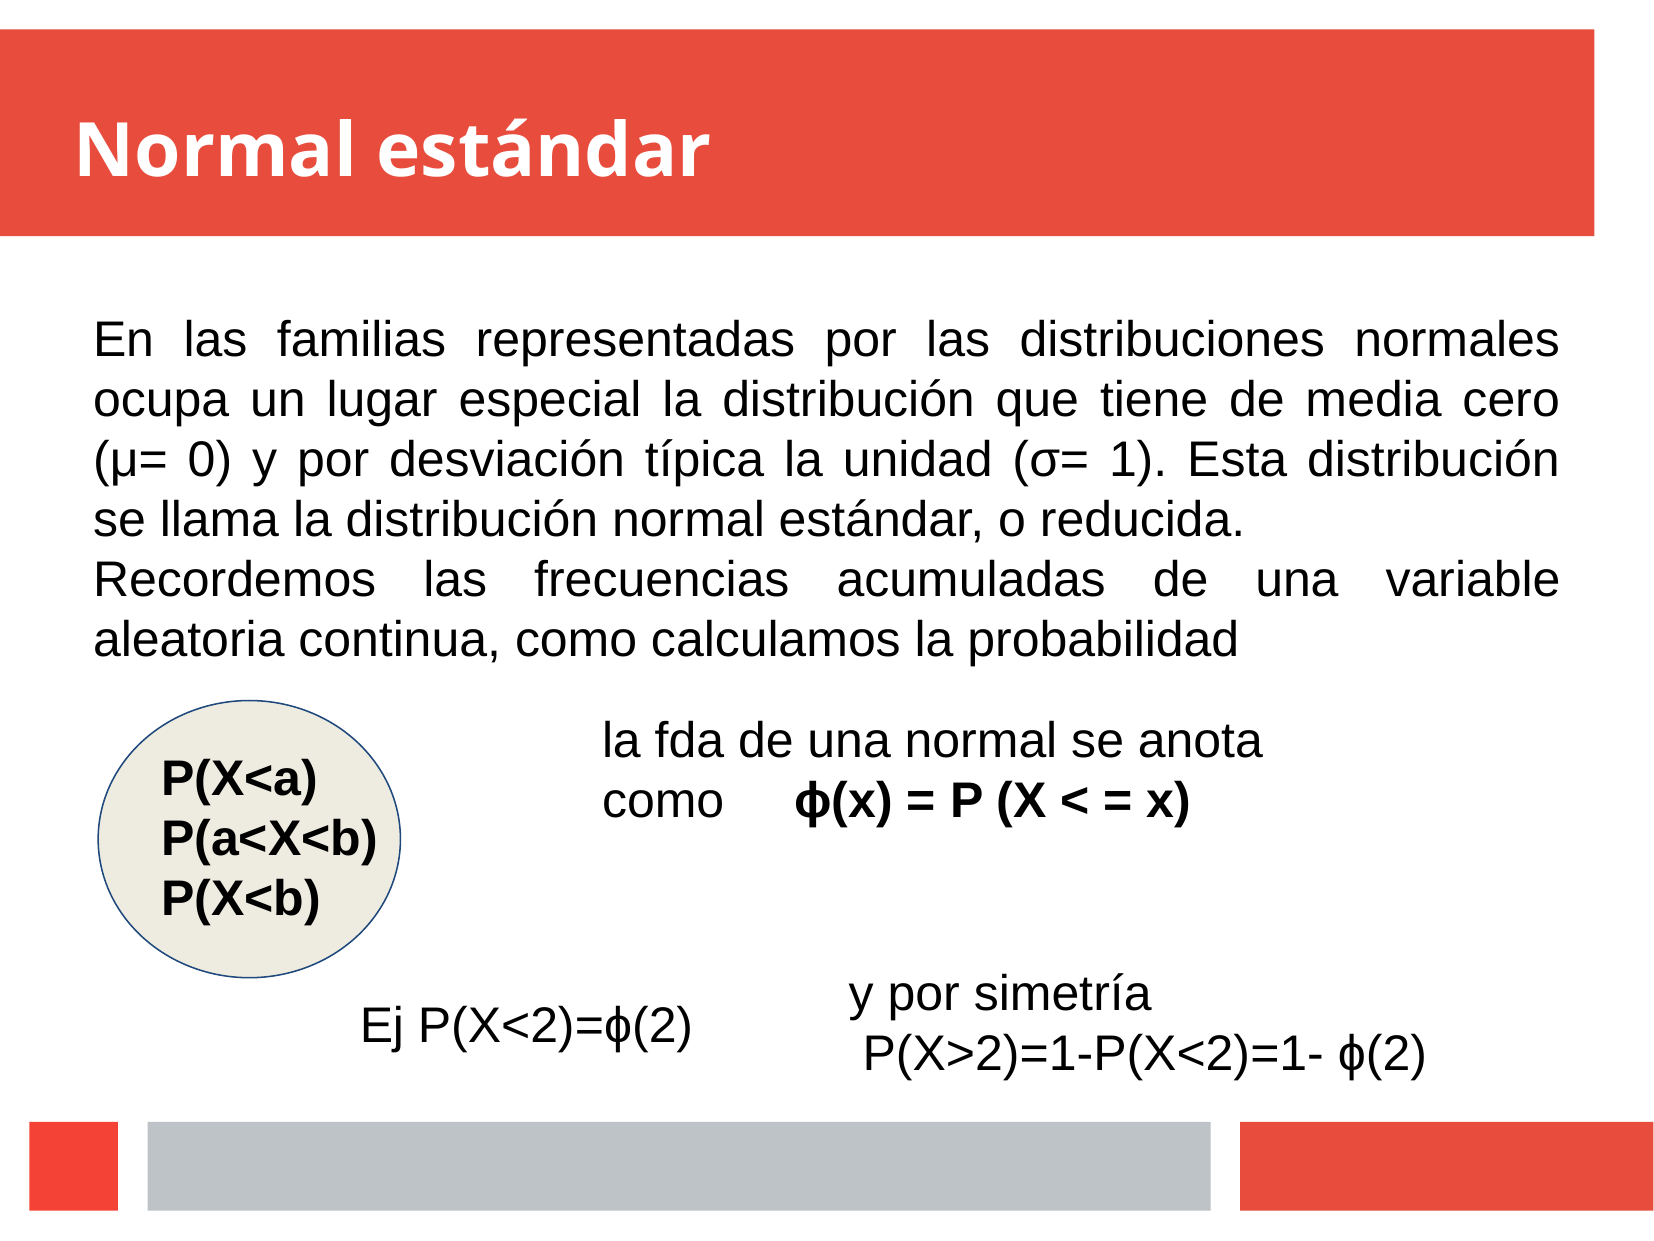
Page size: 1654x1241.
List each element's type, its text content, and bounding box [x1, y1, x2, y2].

text_box [155, 948, 343, 978]
title Normal estándar [59, 59, 1595, 207]
text_box [98, 737, 146, 941]
text_box la fda de una normal se anota como ϕ(x) = P (X < = x) [587, 692, 1366, 800]
text_box Ej P(X<2)=ϕ(2) [344, 977, 789, 1085]
text_box [156, 700, 343, 730]
text_box y por simetría P(X>2)=1-P(X<2)=1- ϕ(2) [833, 945, 1556, 1223]
text_box En las familias representadas por las distribuciones normales ocupa un lugar especial la distribución que tiene de media cero (μ= 0) y por desviación típica la unidad (σ= 1). Esta distribución se llama la distribución normal estándar, o reducida. Recordemos las frecuencias acumuladas de una variable aleatoria continua, como calculamos la probabilidad [78, 291, 1576, 669]
text_box P(X<a) P(a<X<b) P(X<b) [146, 730, 403, 948]
